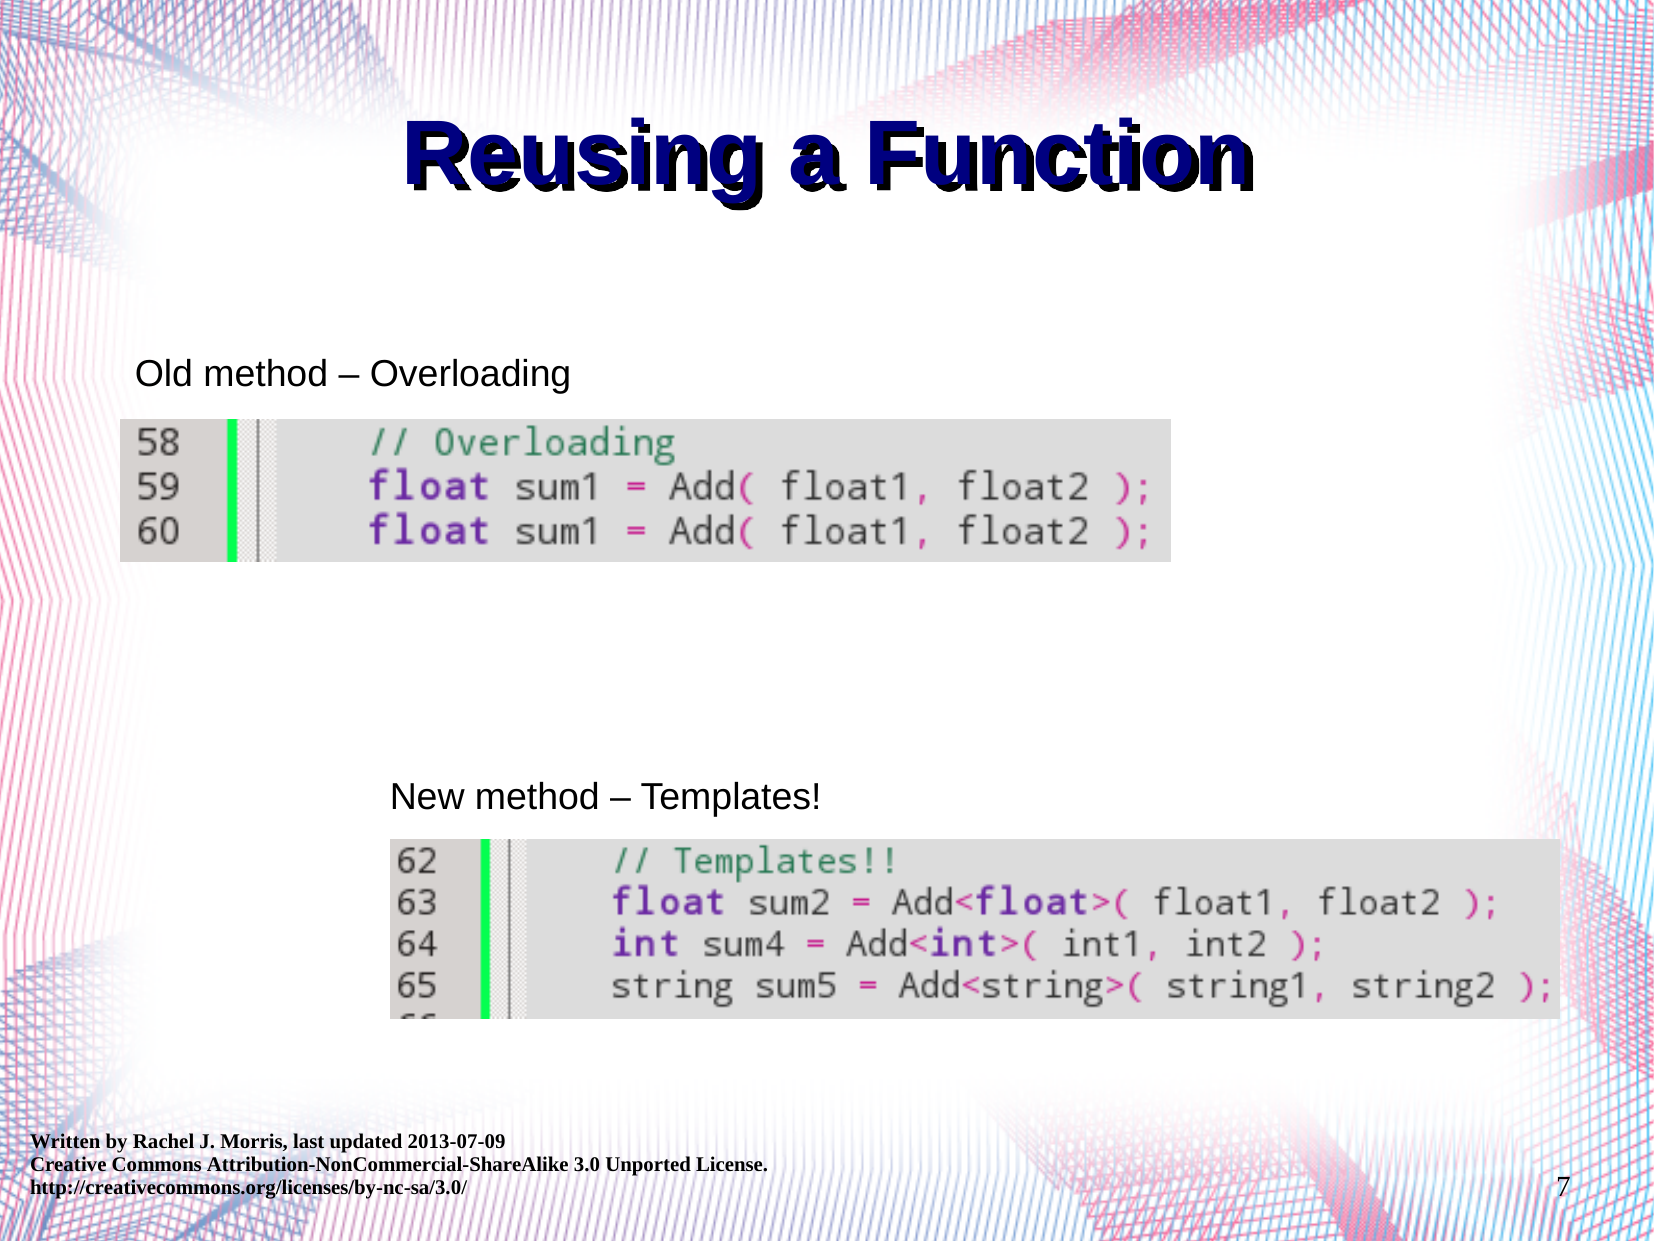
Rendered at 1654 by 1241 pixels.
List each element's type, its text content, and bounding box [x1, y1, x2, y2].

picture [0, 0, 1654, 1241]
text_box Old method – Overloading [120, 345, 1171, 402]
text_box New method – Templates! [375, 768, 1426, 826]
title Reusing a Function [82, 49, 1571, 257]
